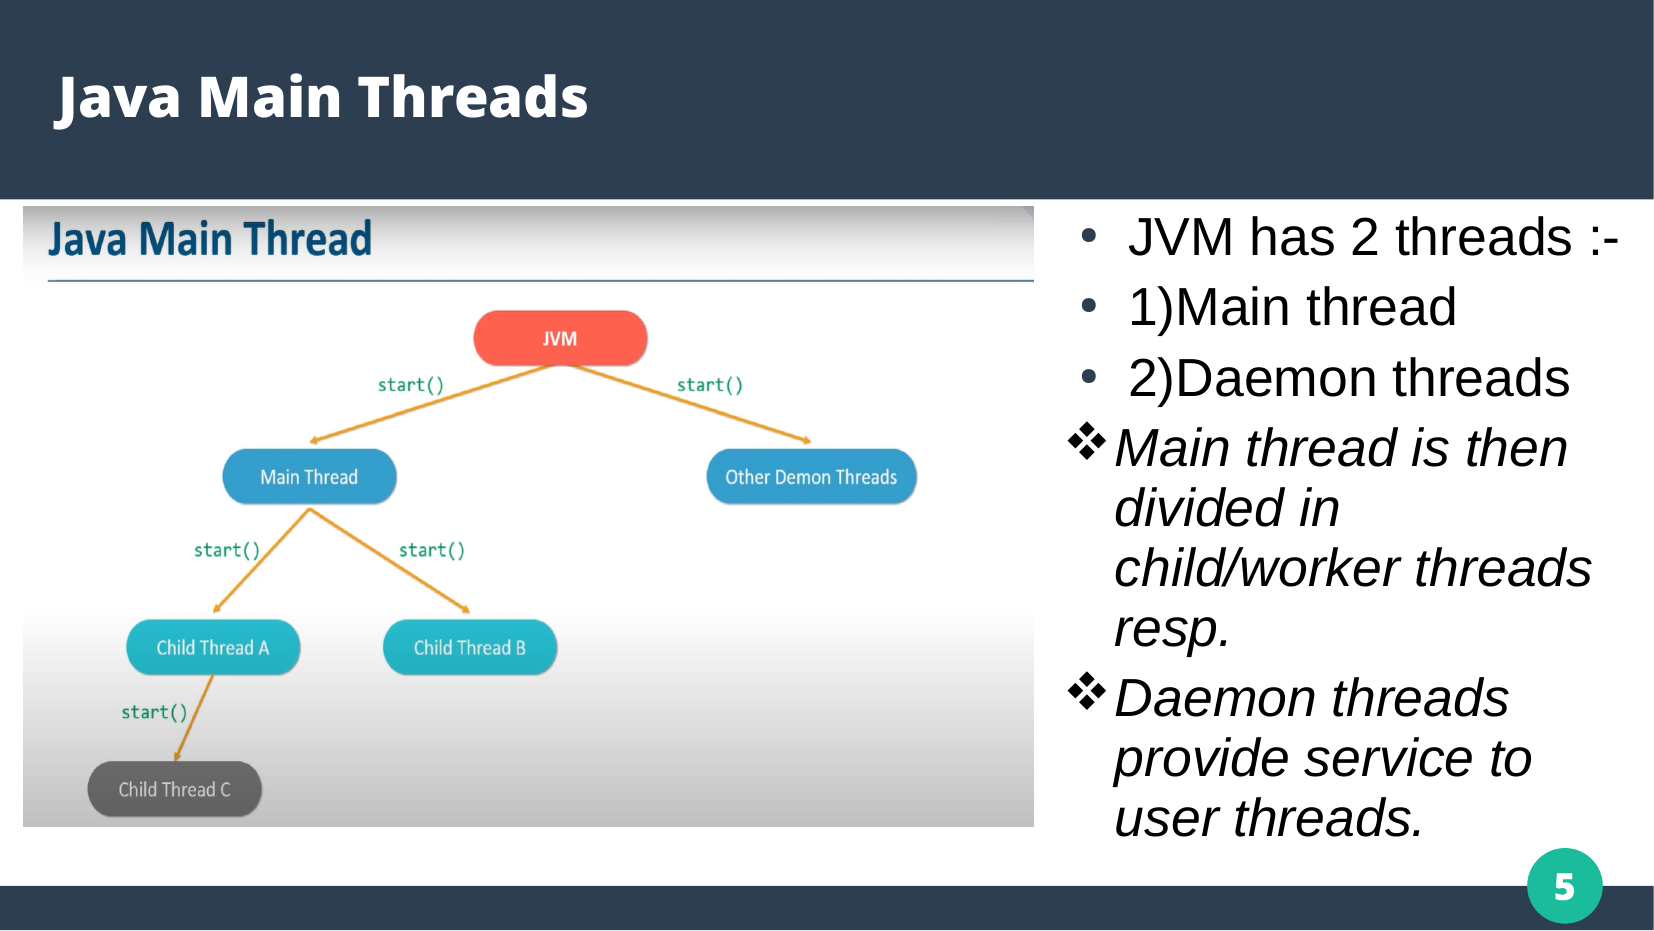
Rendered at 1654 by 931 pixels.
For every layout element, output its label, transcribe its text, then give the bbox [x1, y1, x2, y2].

title Java Main Threads [59, 37, 1595, 155]
list JVM has 2 threads :- 1)Main thread 2)Daemon threads Main thread is then divided in child/worker threads resp. Daemon threads provide service to user threads. [1062, 206, 1625, 864]
picture [23, 206, 1034, 827]
